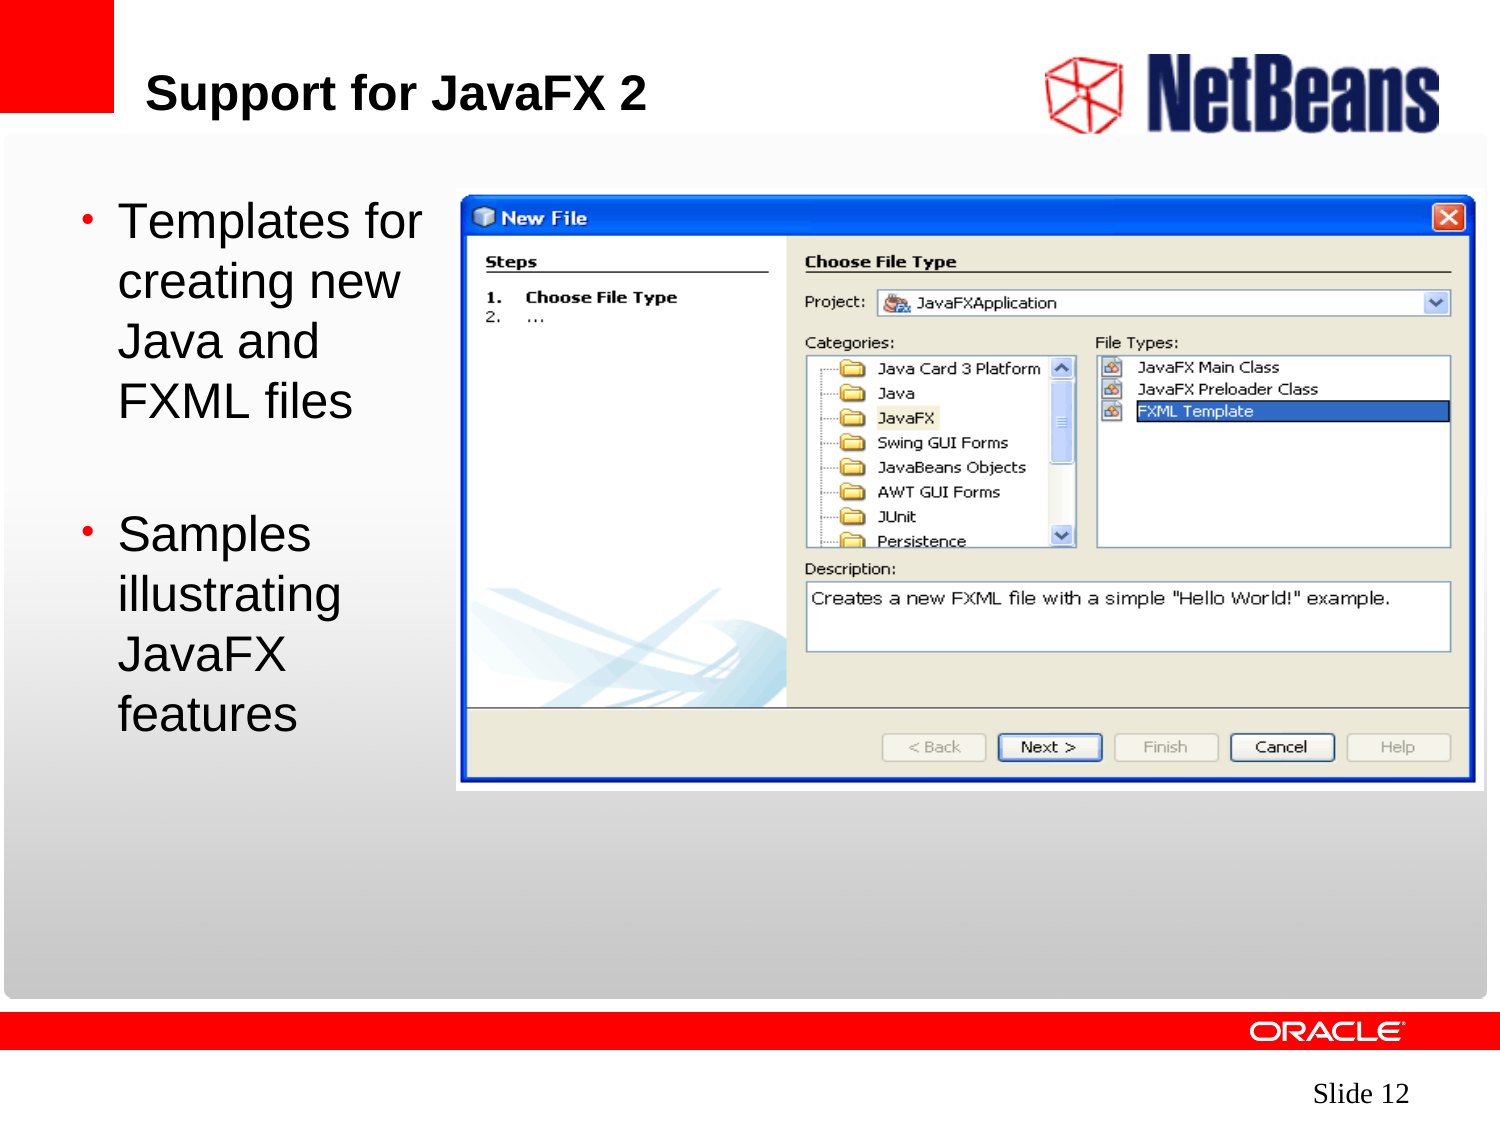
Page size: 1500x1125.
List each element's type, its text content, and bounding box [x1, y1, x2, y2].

title Support for JavaFX 2 [130, 30, 1020, 161]
picture [0, 1012, 1500, 1050]
picture [0, 0, 114, 113]
picture [4, 54, 1487, 999]
list Templates for creating new Java and FXML files Samples illustrating JavaFX features [80, 188, 1343, 969]
